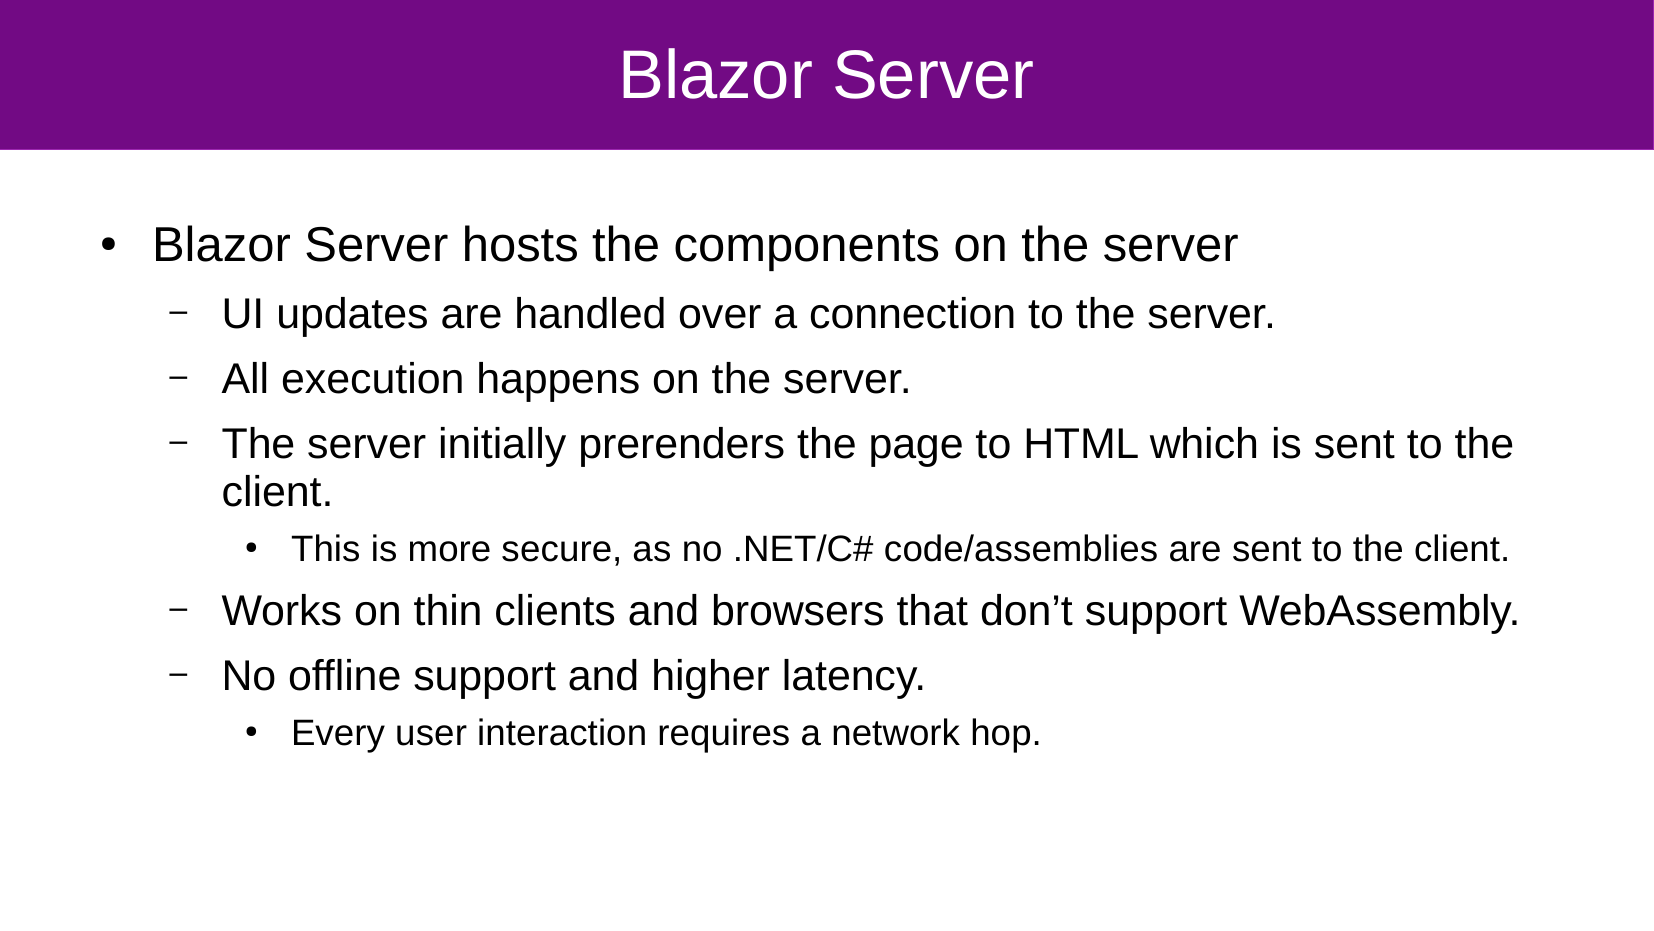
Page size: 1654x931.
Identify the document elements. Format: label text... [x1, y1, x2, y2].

title Blazor Server [82, 0, 1571, 150]
list Blazor Server hosts the components on the server UI updates are handled over a connection to the server. All execution happens on the server. The server initially prerenders the page to HTML which is sent to the client. This is more secure, as no .NET/C# code/assemblies are sent to the client. Works on thin clients and browsers that don’t support WebAssembly. No offline support and higher latency. Every user interaction requires a network hop. [82, 217, 1571, 757]
